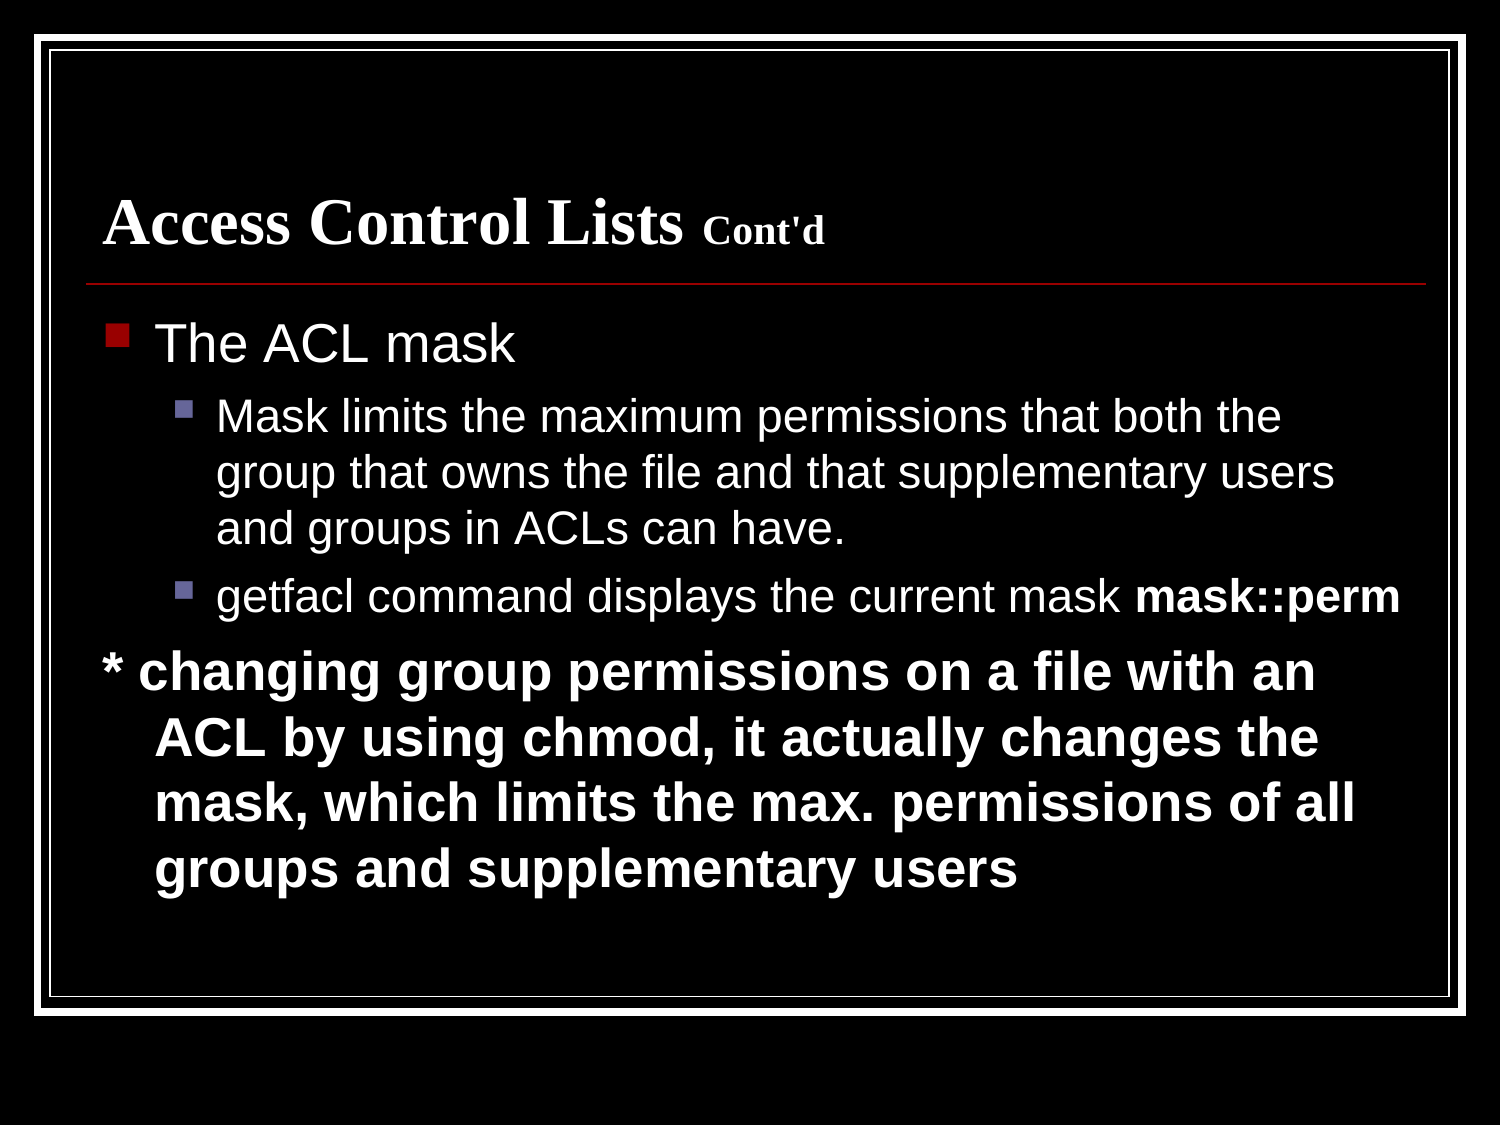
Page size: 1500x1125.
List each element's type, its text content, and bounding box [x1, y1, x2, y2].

list The ACL mask Mask limits the maximum permissions that both the group that owns the file and that supplementary users and groups in ACLs can have. getfacl command displays the current mask mask::perm * changing group permissions on a file with an ACL by using chmod, it actually changes the mask, which limits the max. permissions of all groups and supplementary users [87, 299, 1426, 963]
title Access Control Lists Cont'd [87, 76, 1426, 265]
